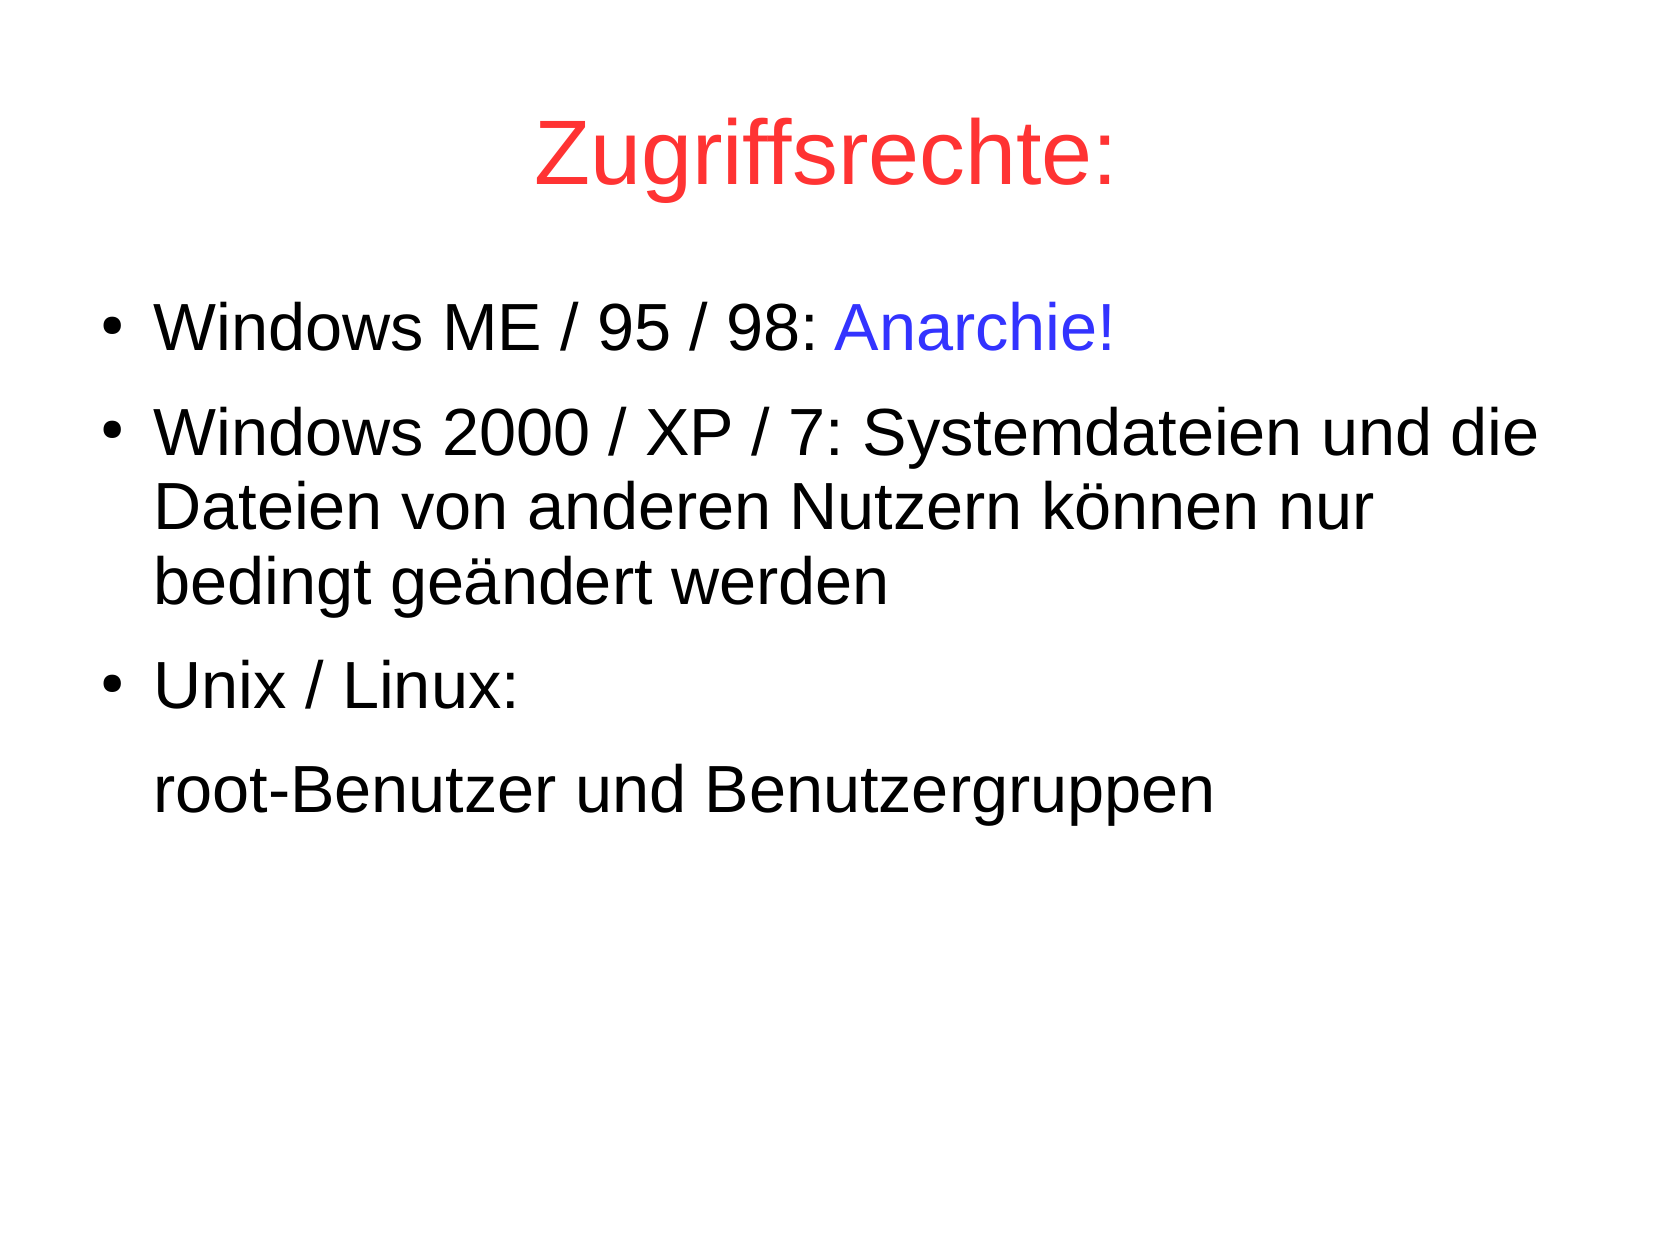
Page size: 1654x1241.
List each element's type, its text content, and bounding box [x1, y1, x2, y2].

title Zugriffsrechte: [82, 49, 1571, 257]
list Windows ME / 95 / 98: Anarchie! Windows 2000 / XP / 7: Systemdateien und die Dateien von anderen Nutzern können nur bedingt geändert werden Unix / Linux: root-Benutzer und Benutzergruppen [82, 290, 1571, 1109]
